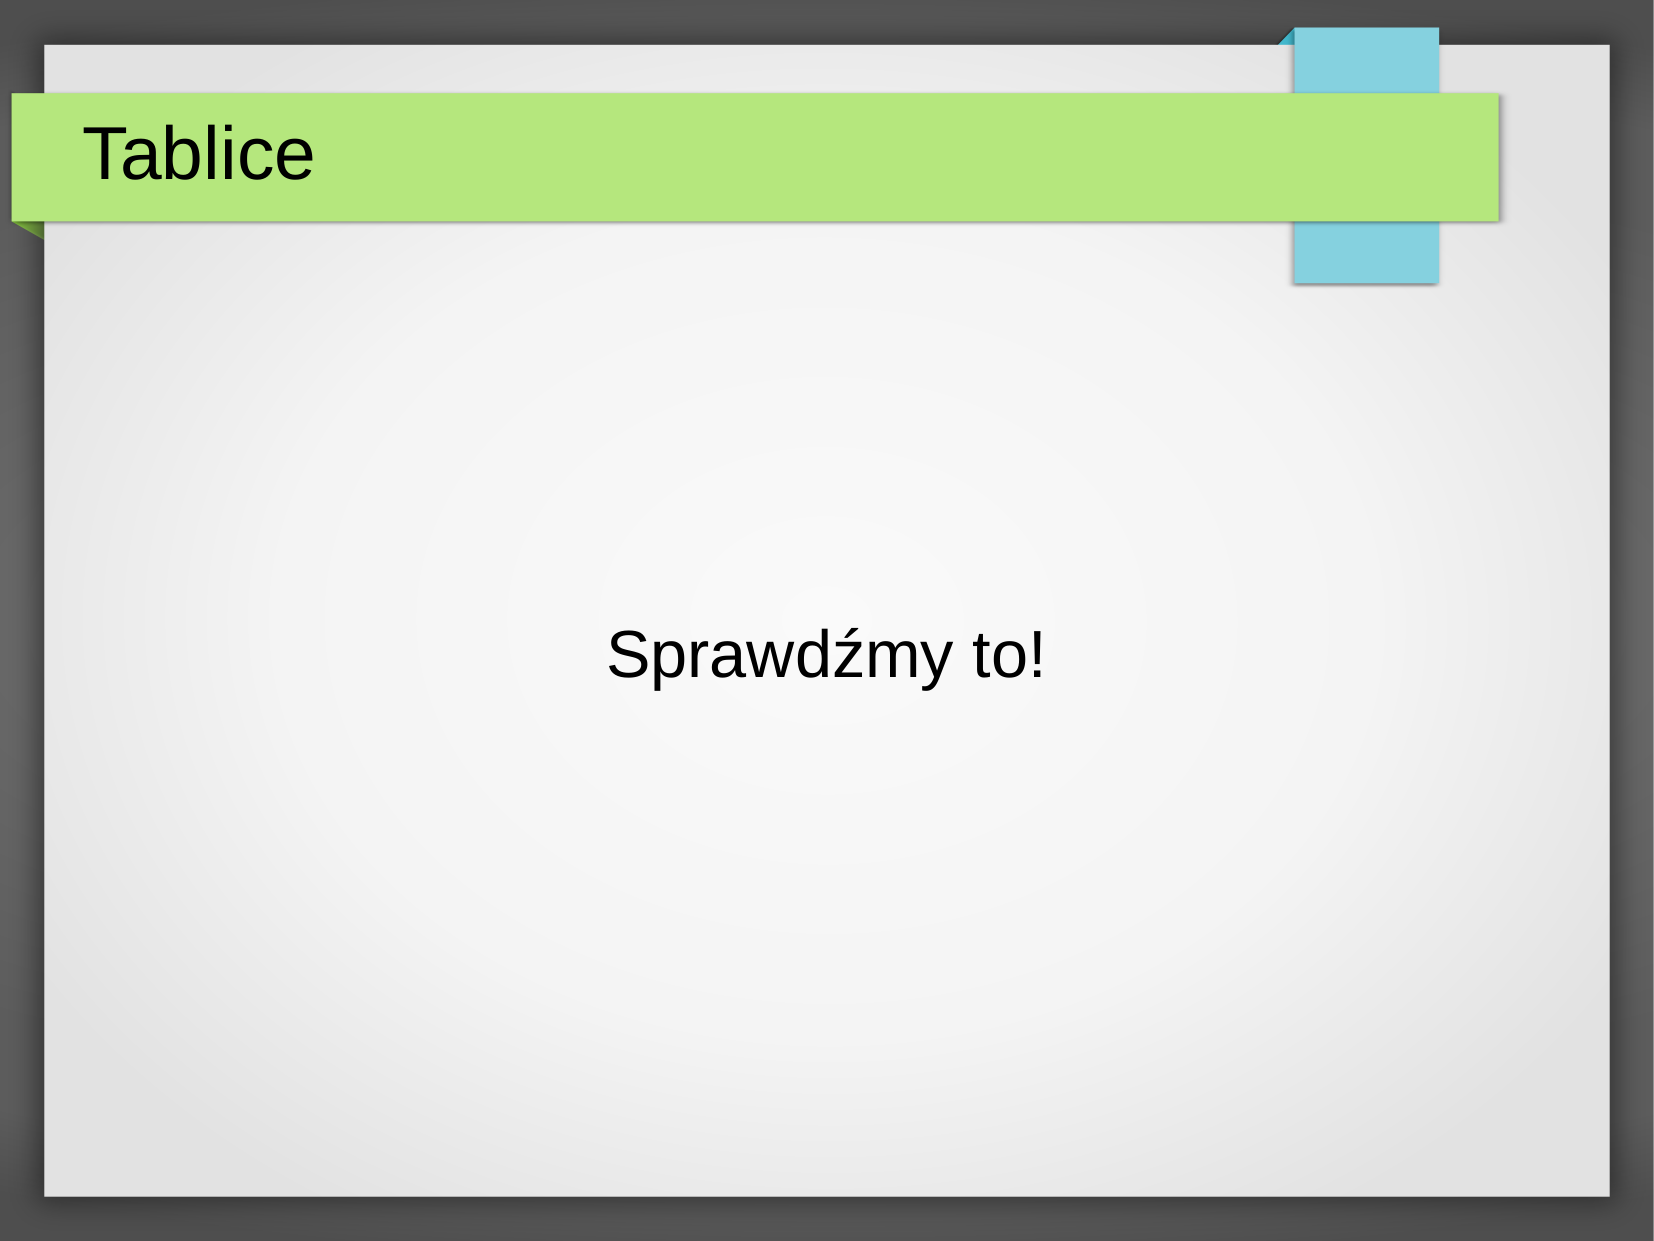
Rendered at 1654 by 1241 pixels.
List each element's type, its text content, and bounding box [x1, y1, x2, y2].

subtitle Sprawdźmy to! [82, 295, 1571, 1015]
picture [0, 0, 1654, 1241]
title Tablice [82, 94, 1264, 213]
